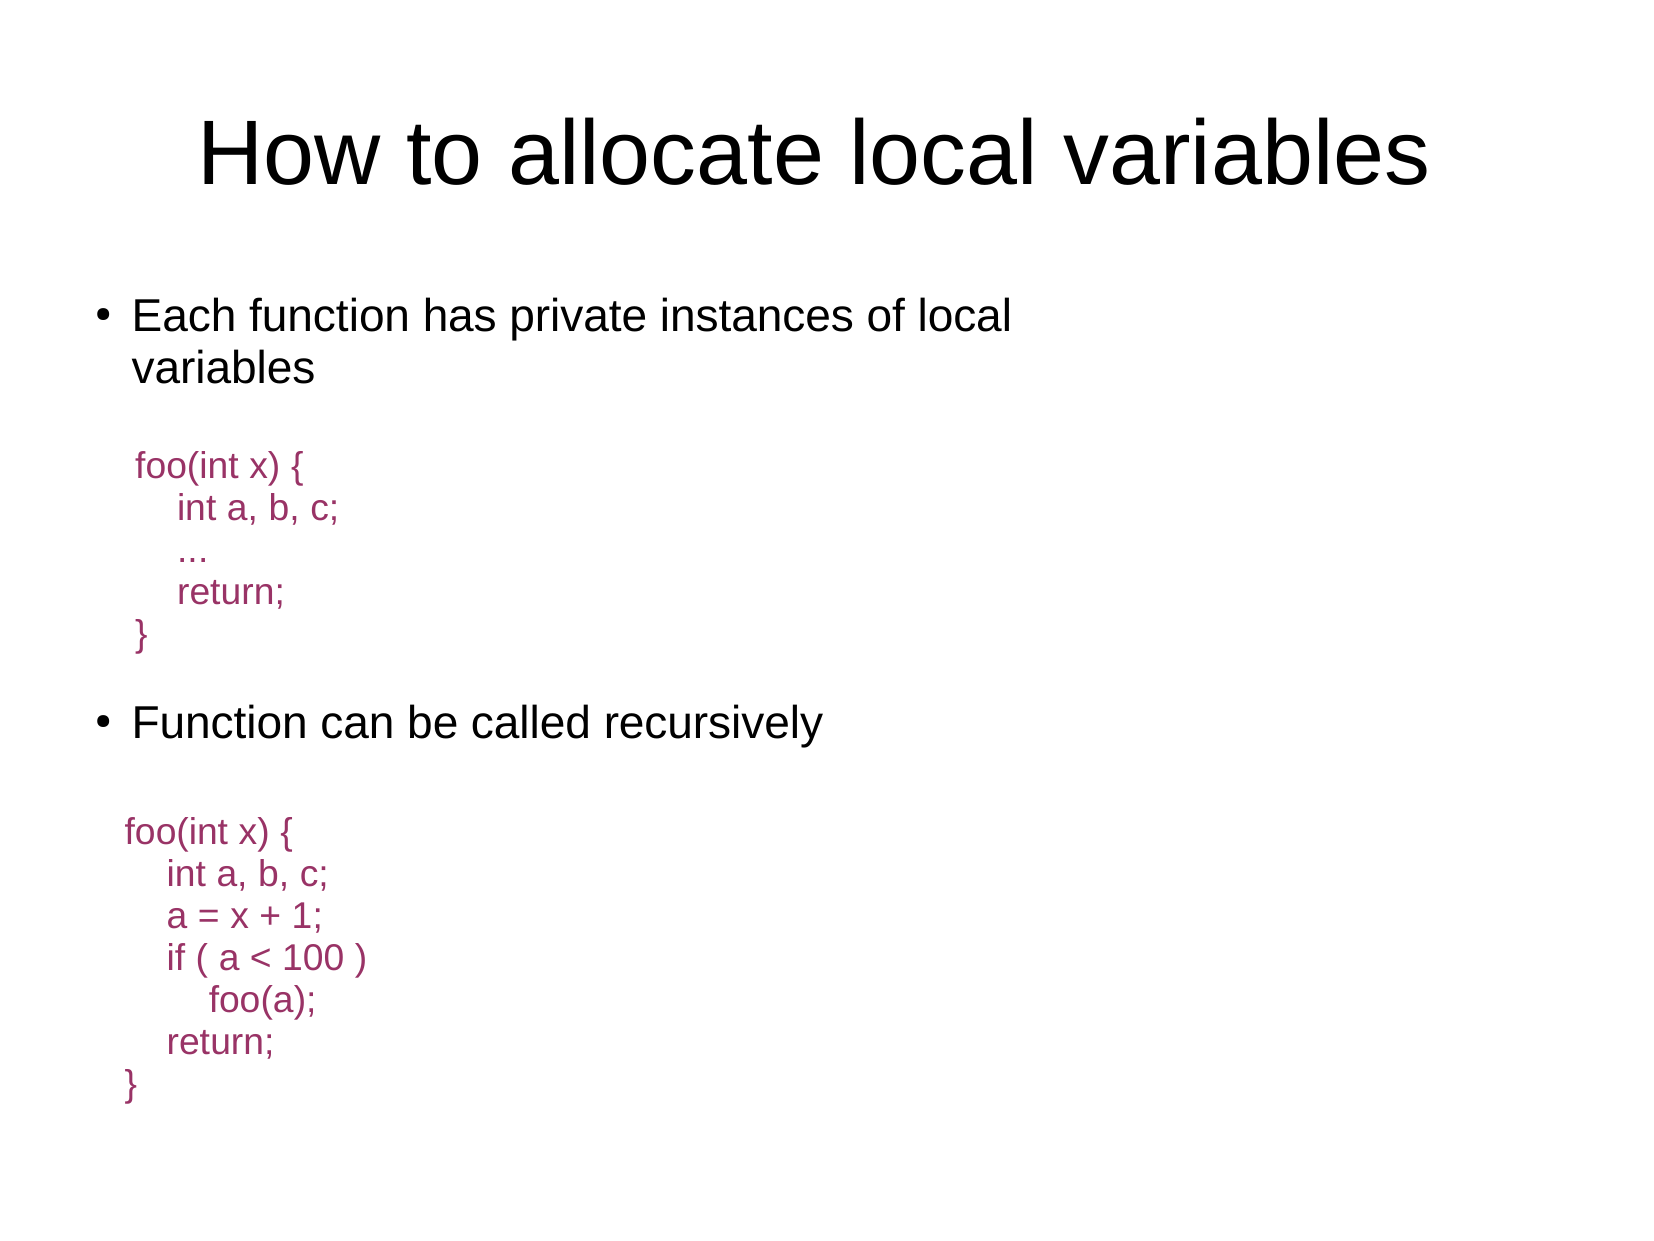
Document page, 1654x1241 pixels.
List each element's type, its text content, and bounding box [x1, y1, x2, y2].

title How to allocate local variables [70, 49, 1559, 257]
list Each function has private instances of local variables foo(int x) { int a, b, c; ... return; } Function can be called recursively foo(int x) { int a, b, c; a = x + 1; if ( a < 100 ) foo(a); return; } [82, 290, 1571, 1109]
